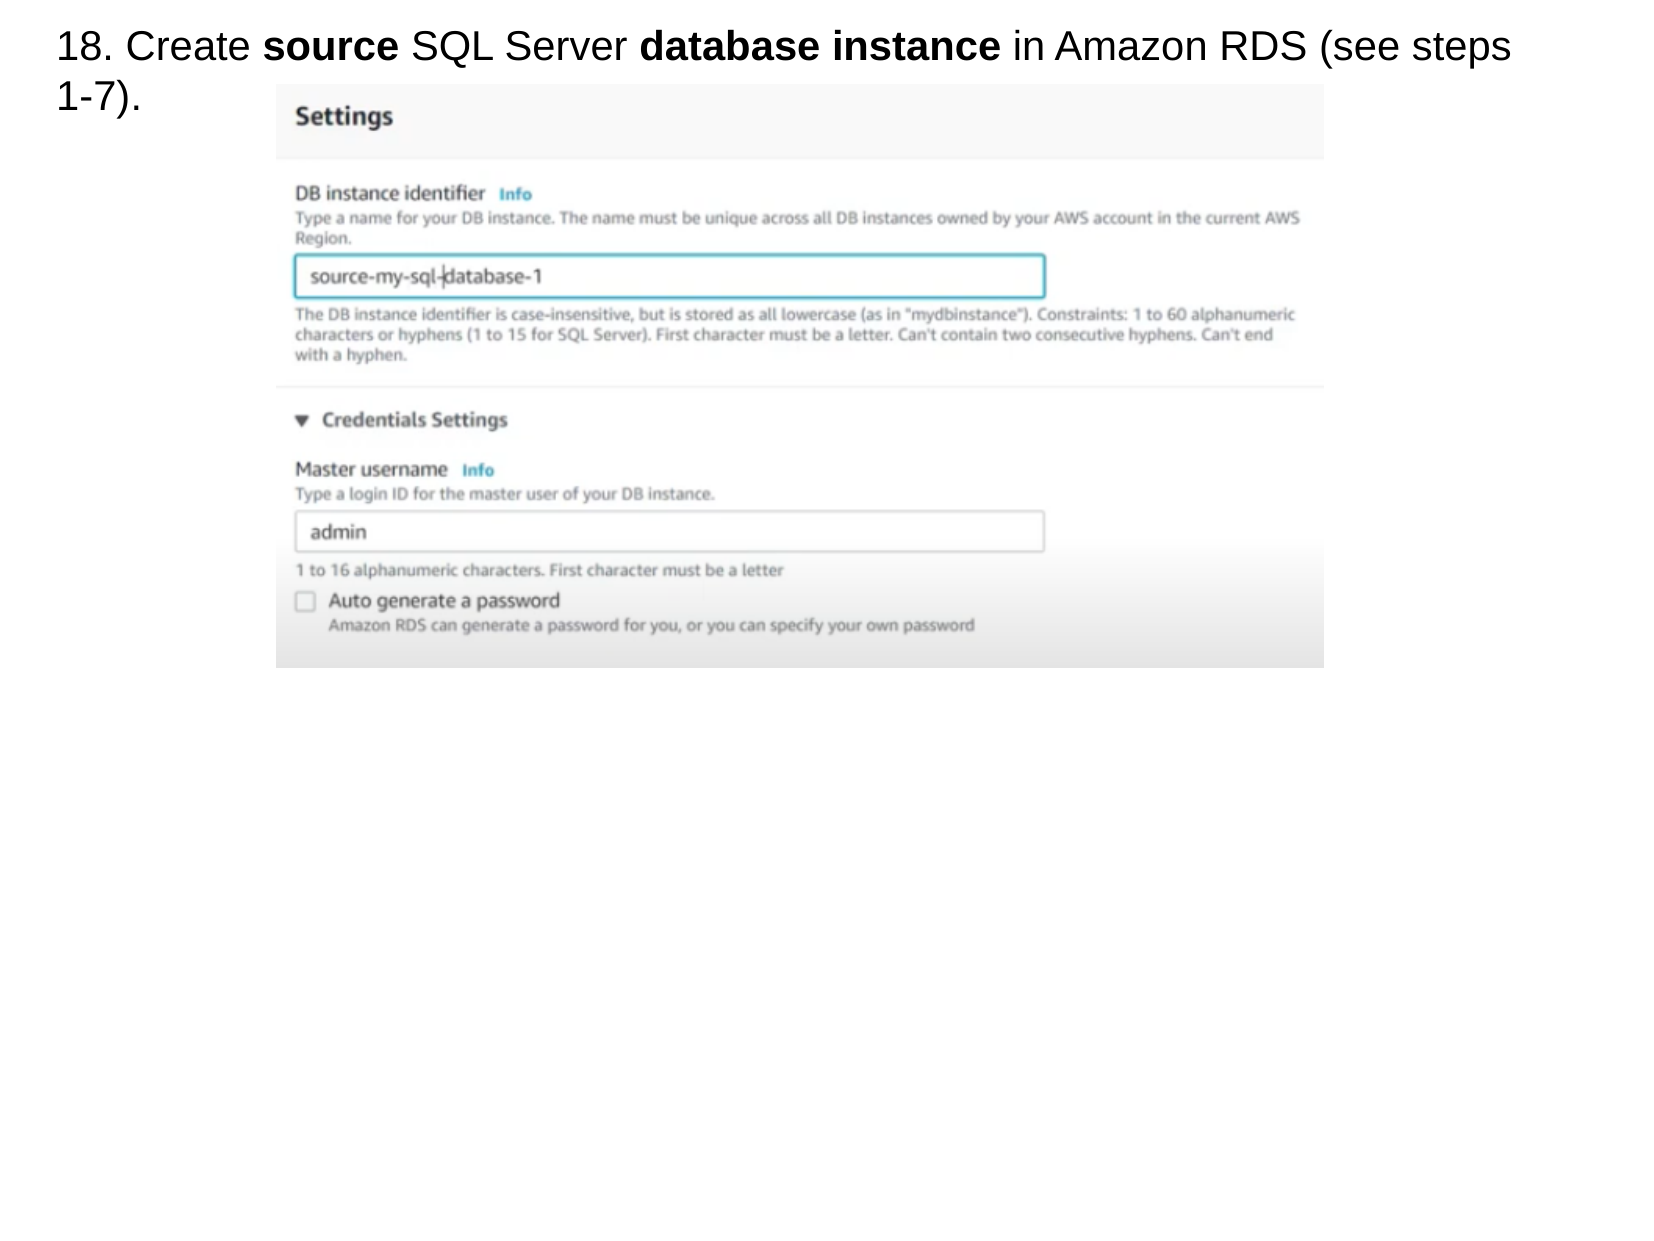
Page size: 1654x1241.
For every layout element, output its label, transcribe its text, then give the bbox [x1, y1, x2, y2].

text_box 18. Create source SQL Server database instance in Amazon RDS (see steps 1-7). [55, 18, 1545, 85]
picture [276, 84, 1324, 668]
